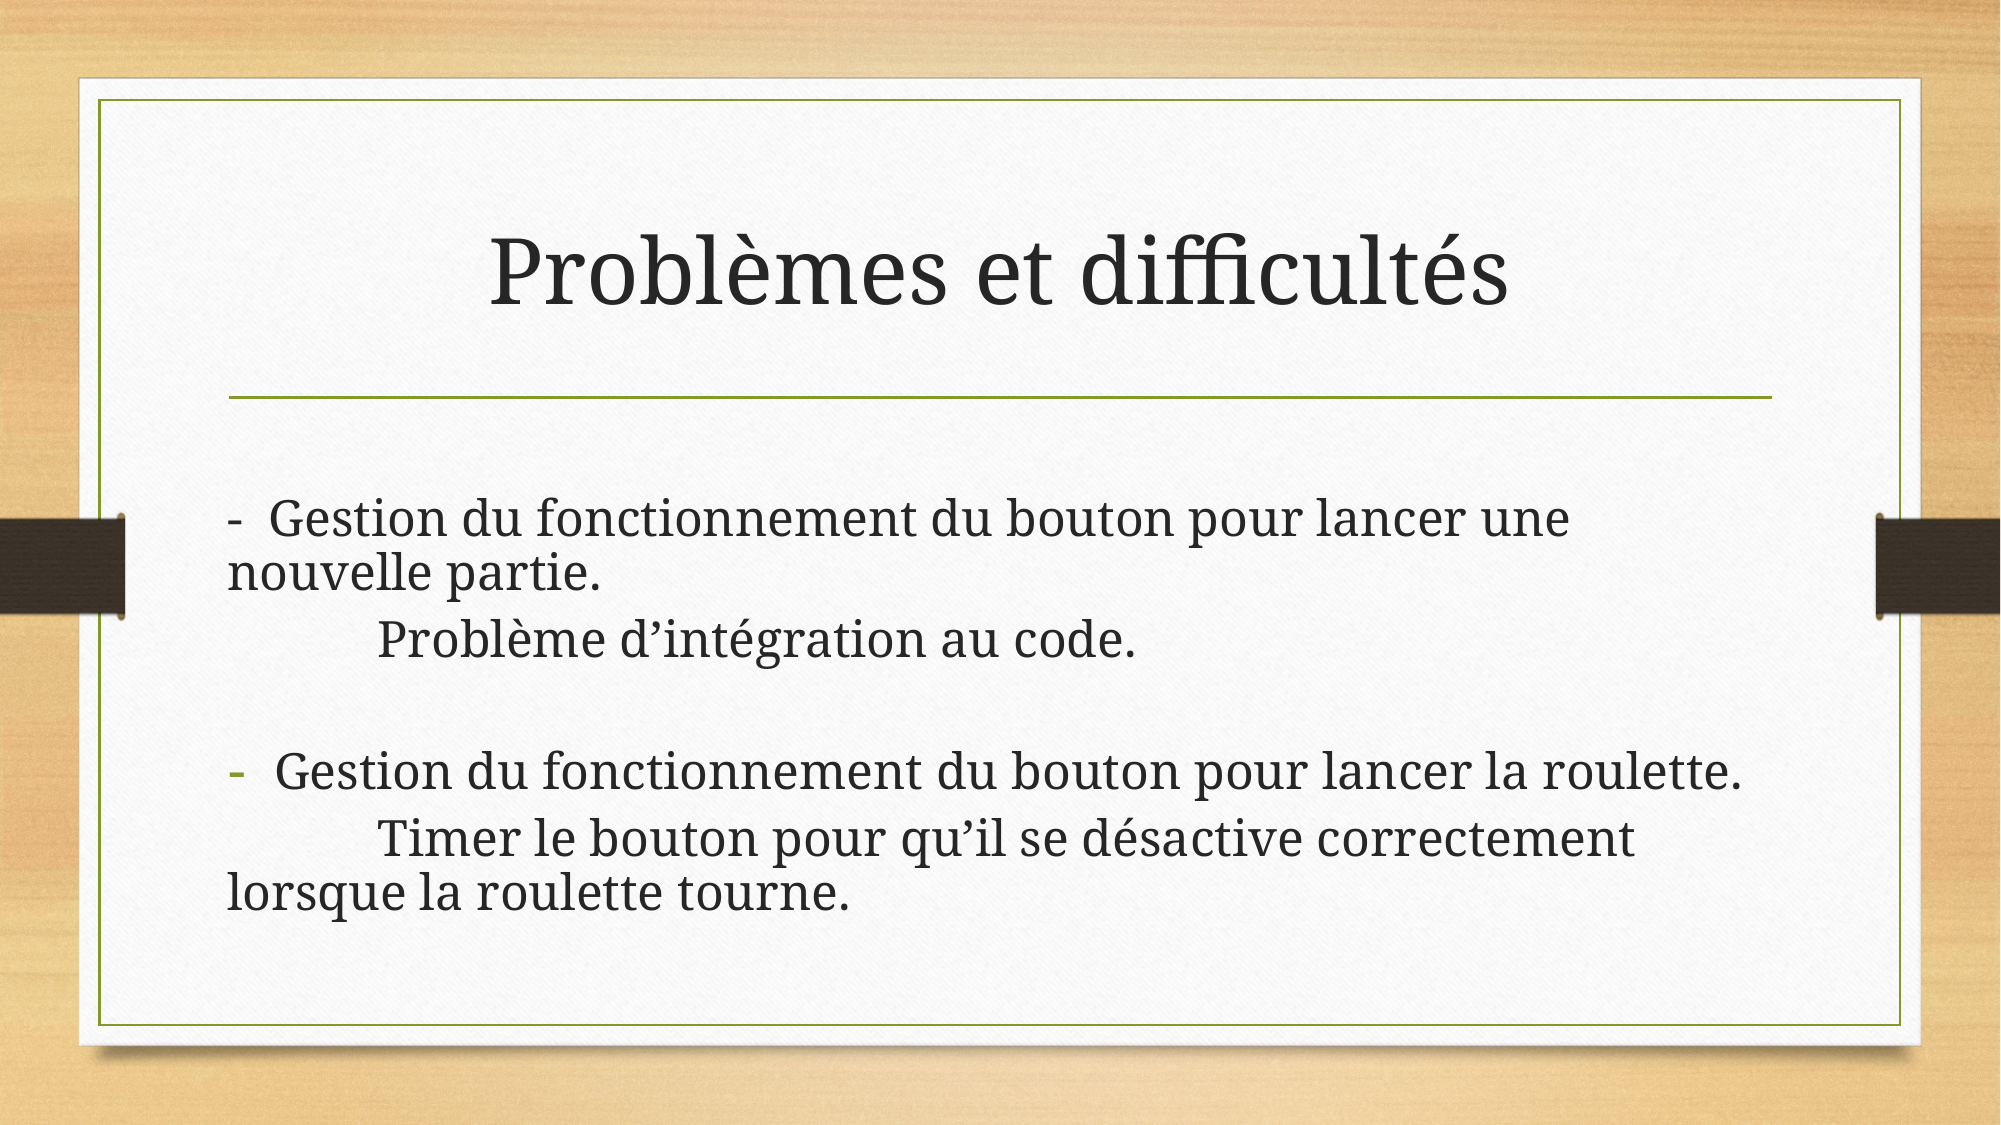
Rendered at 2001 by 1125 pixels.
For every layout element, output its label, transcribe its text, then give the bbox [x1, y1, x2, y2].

list - Gestion du fonctionnement du bouton pour lancer une nouvelle partie. Problème d’intégration au code. Gestion du fonctionnement du bouton pour lancer la roulette. Timer le bouton pour qu’il se désactive correctement lorsque la roulette tourne. [212, 419, 1788, 964]
title Problèmes et difficultés [212, 161, 1788, 376]
